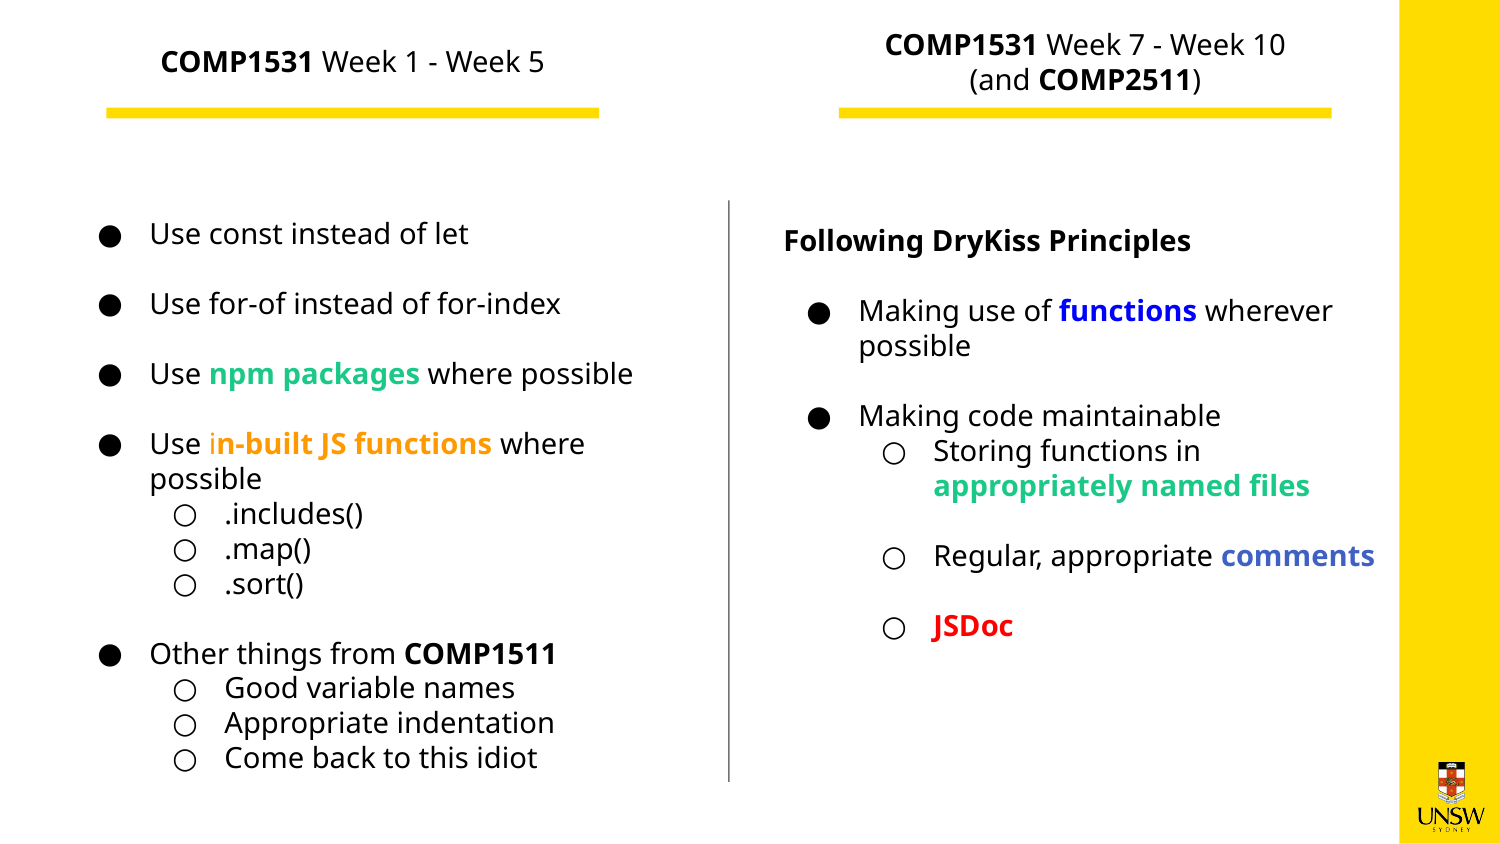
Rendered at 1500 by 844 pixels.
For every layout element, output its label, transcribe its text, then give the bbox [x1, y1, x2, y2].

text_box [838, 112, 1332, 119]
text_box Following DryKiss Principles Making use of functions wherever possible Making code maintainable Storing functions in appropriately named files Regular, appropriate comments JSDoc [768, 207, 1399, 658]
text_box Use const instead of let Use for-of instead of for-index Use npm packages where possible Use in-built JS functions where possible .includes() .map() .sort() Other things from COMP1511 Good variable names Appropriate indentation Come back to this idiot [59, 200, 690, 790]
text_box COMP1531 Week 1 - Week 5 [106, 28, 599, 94]
text_box COMP1531 Week 7 - Week 10 (and COMP2511) [838, 11, 1332, 112]
picture [1418, 762, 1485, 832]
text_box [106, 107, 599, 119]
